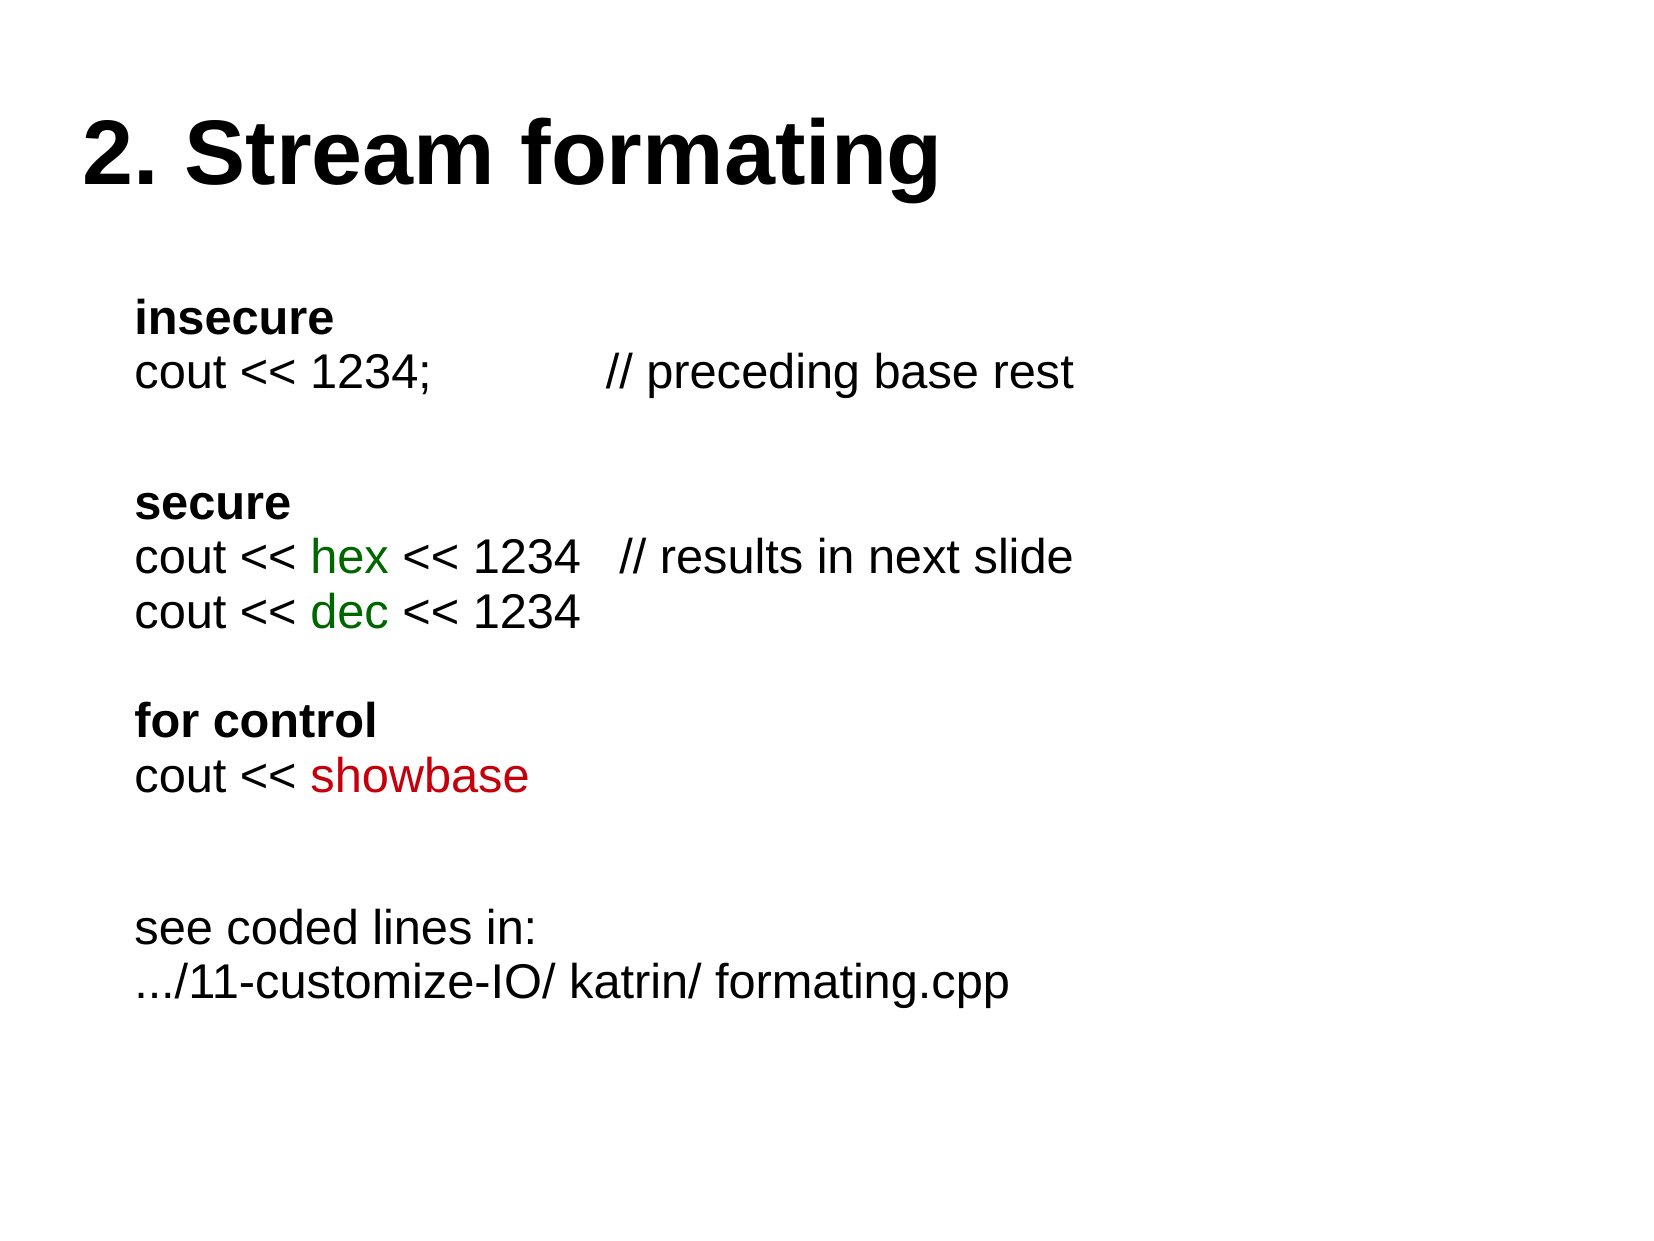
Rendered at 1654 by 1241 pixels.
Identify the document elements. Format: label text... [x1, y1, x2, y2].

title 2. Stream formating [82, 49, 1571, 257]
list insecure cout << 1234; // preceding base rest secure cout << hex << 1234 // results in next slide cout << dec << 1234 for control cout << showbase see coded lines in: .../11-customize-IO/ katrin/ formating.cpp [82, 290, 1571, 1010]
